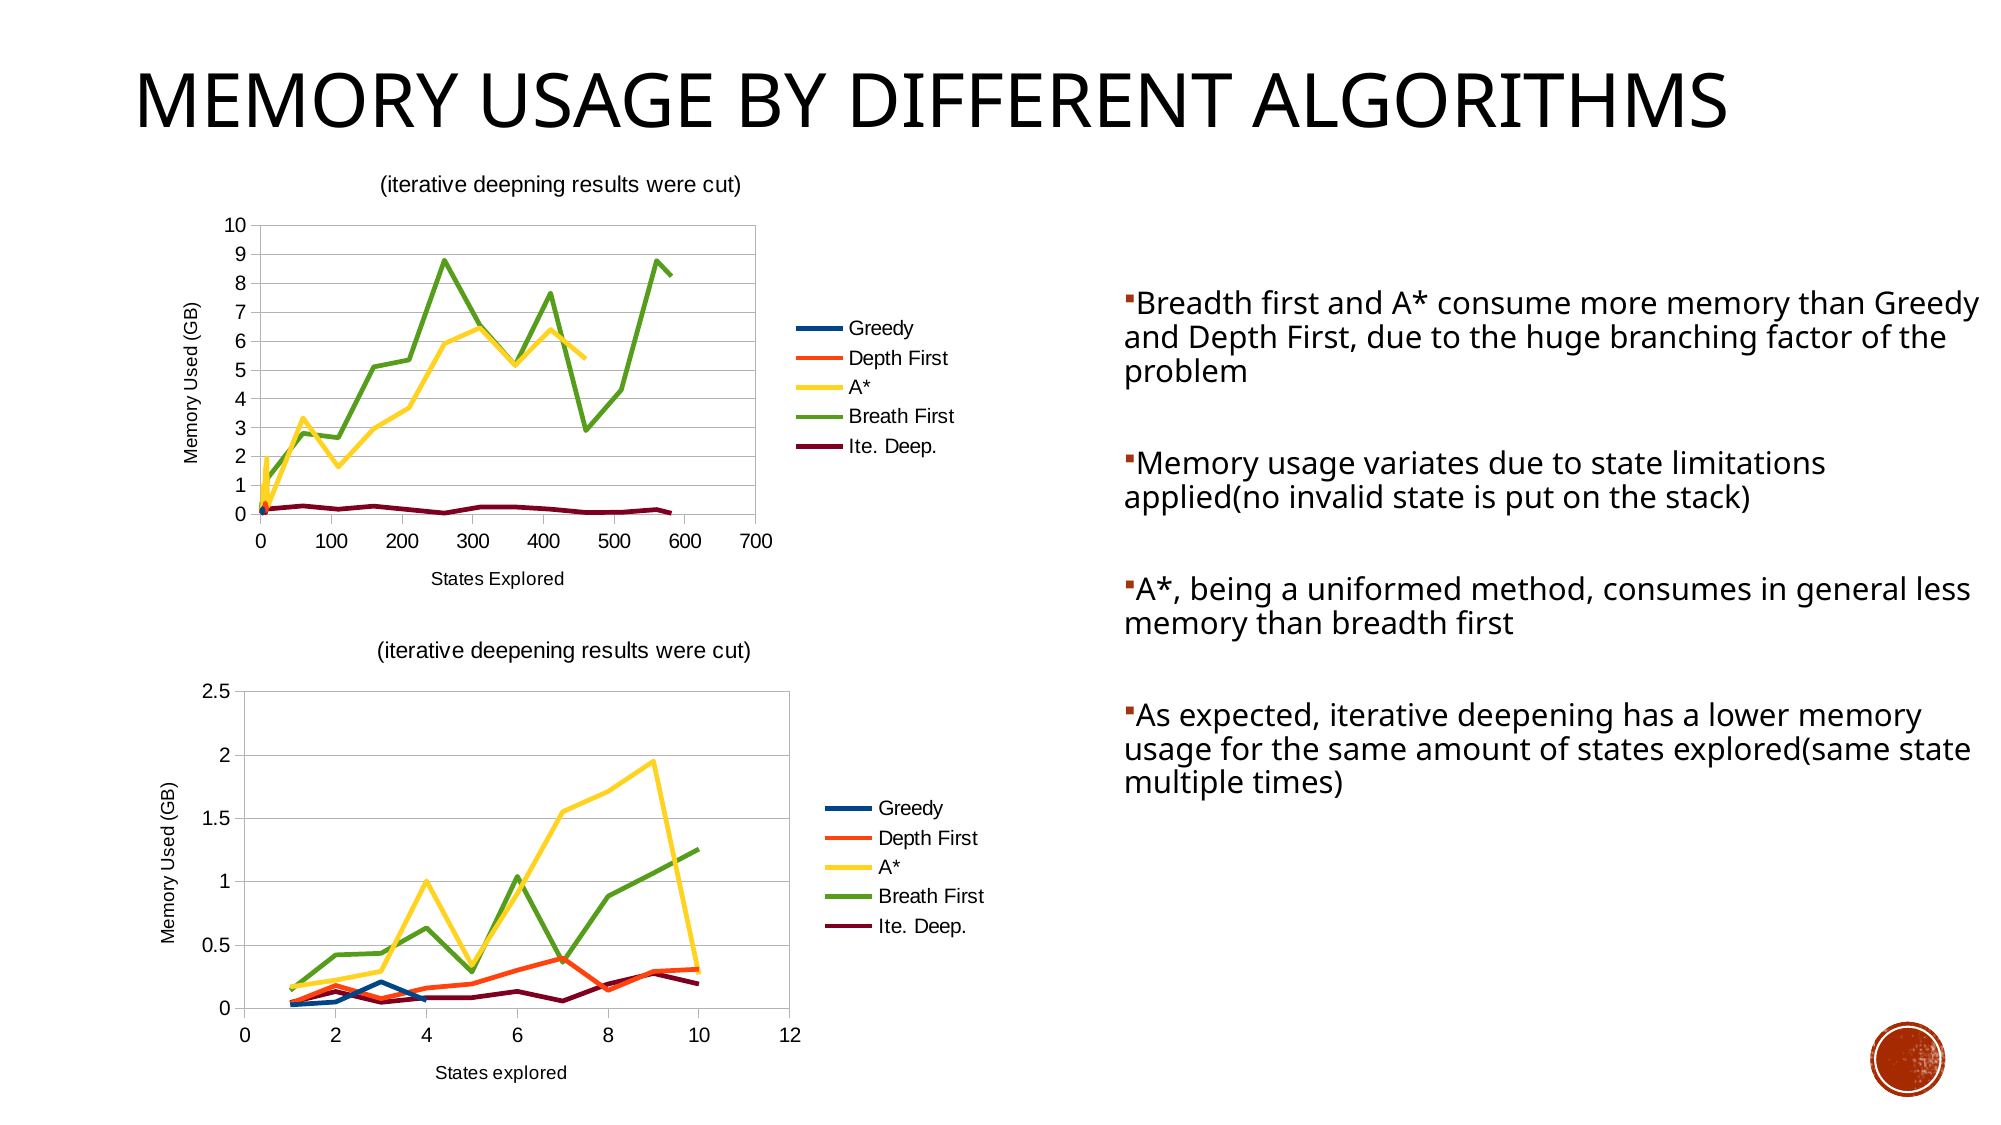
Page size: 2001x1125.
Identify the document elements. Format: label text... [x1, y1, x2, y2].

text_box Breadth first and A* consume more memory than Greedy and Depth First, due to the huge branching factor of the problem Memory usage variates due to state limitations applied(no invalid state is put on the stack) A*, being a uniformed method, consumes in general less memory than breadth first As expected, iterative deepening has a lower memory usage for the same amount of states explored(same state multiple times) [1108, 280, 2000, 945]
text_box [1870, 1021, 1946, 1097]
chart [124, 155, 1004, 1115]
title Memory Usage By Different Algorithms [118, 0, 1923, 207]
